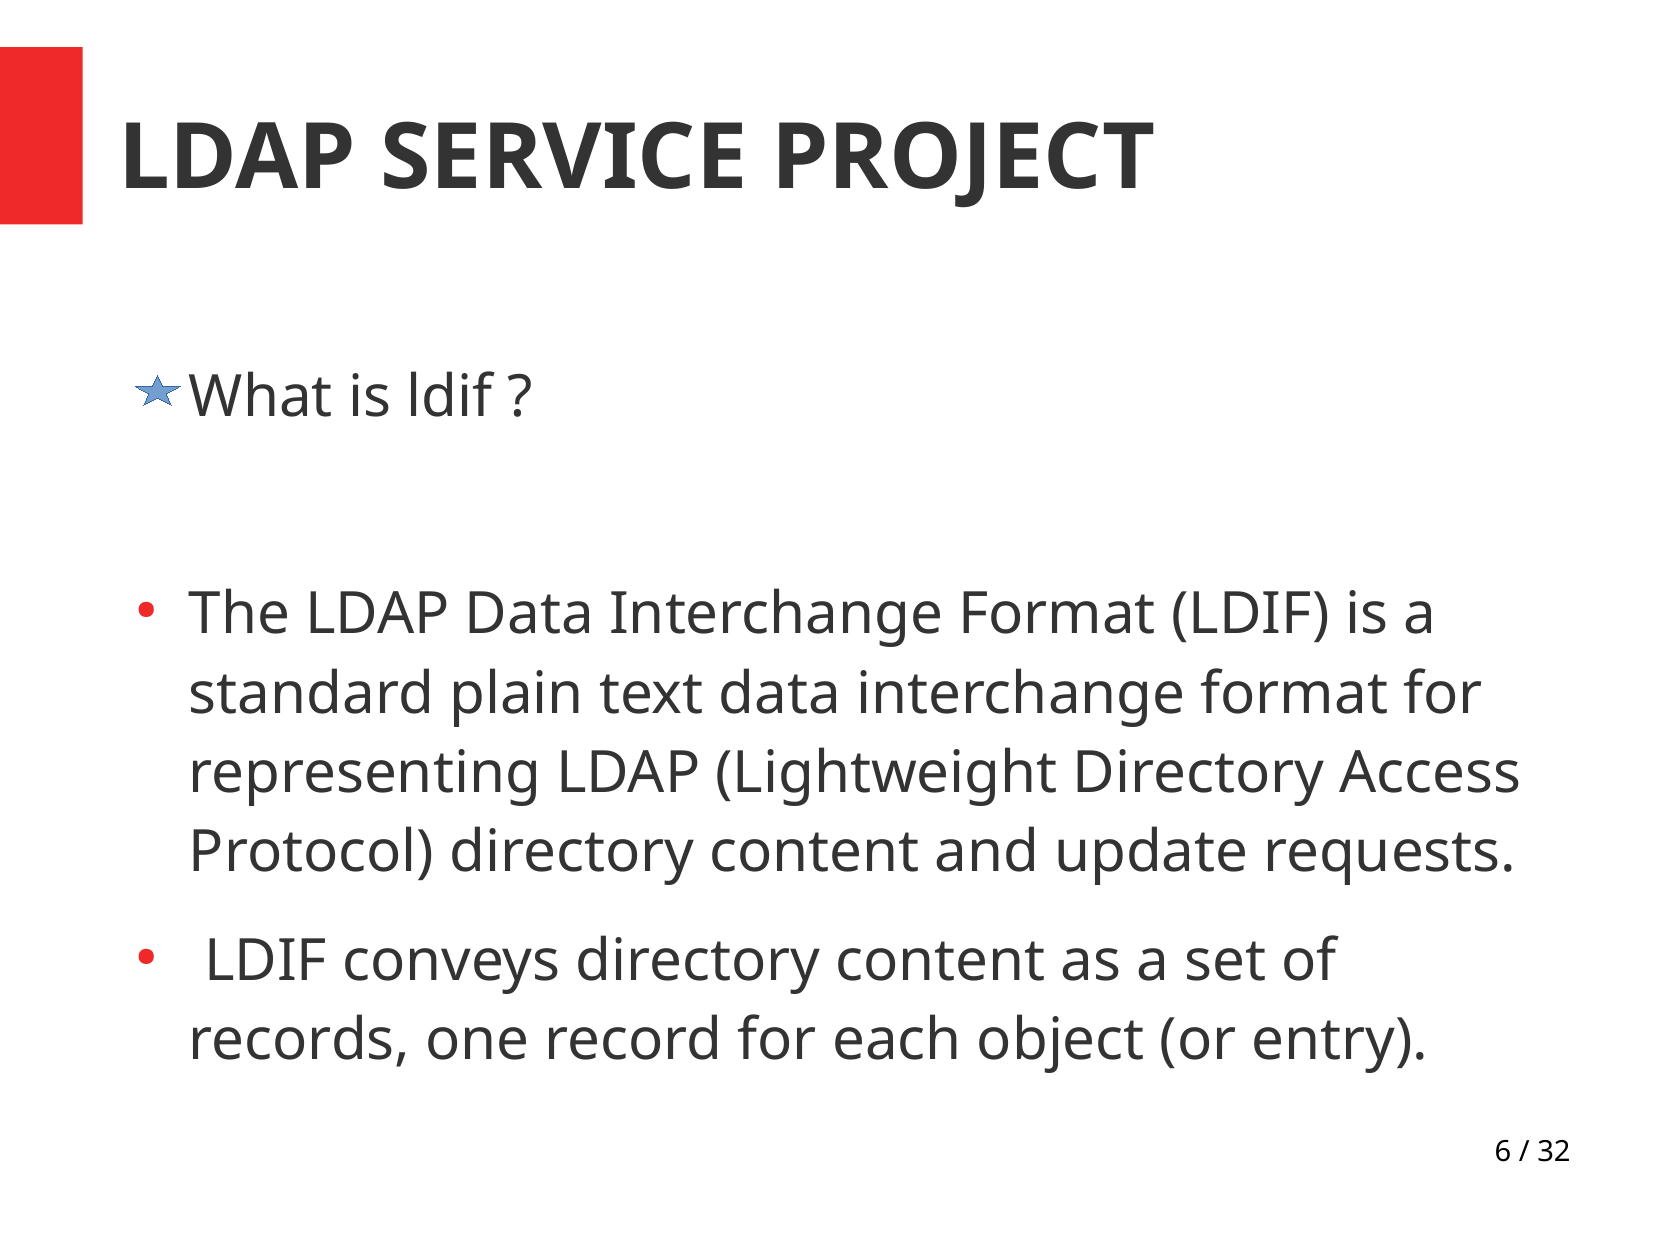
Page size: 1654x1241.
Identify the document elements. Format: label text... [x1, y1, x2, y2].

list What is ldif ? The LDAP Data Interchange Format (LDIF) is a standard plain text data interchange format for representing LDAP (Lightweight Directory Access Protocol) directory content and update requests. LDIF conveys directory content as a set of records, one record for each object (or entry). [118, 354, 1536, 1074]
text_box [135, 375, 181, 406]
title LDAP SERVICE PROJECT [118, 49, 1571, 257]
